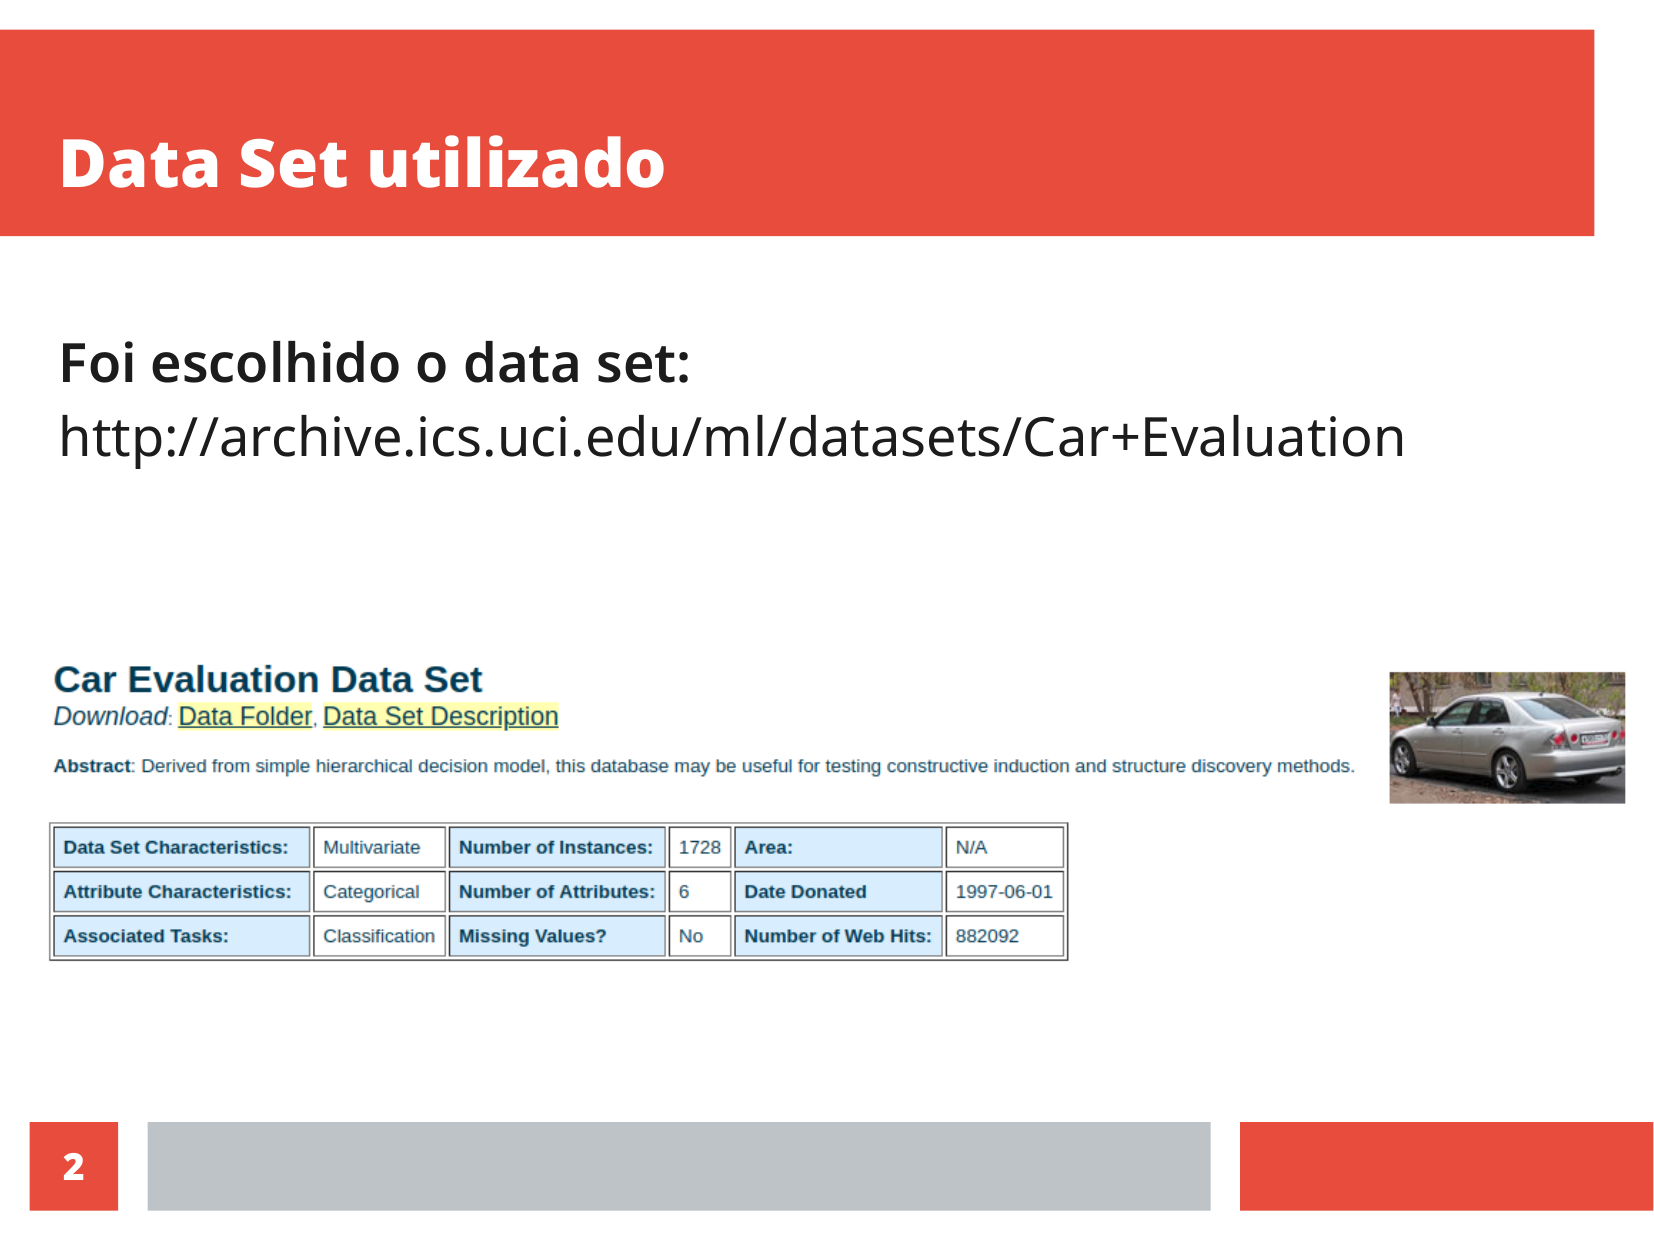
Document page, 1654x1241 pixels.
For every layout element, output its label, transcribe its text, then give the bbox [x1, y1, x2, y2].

title Data Set utilizado [59, 59, 1595, 207]
list Foi escolhido o data set: http://archive.ics.uci.edu/ml/datasets/Car+Evaluation [59, 324, 1619, 579]
picture [35, 638, 1654, 1004]
